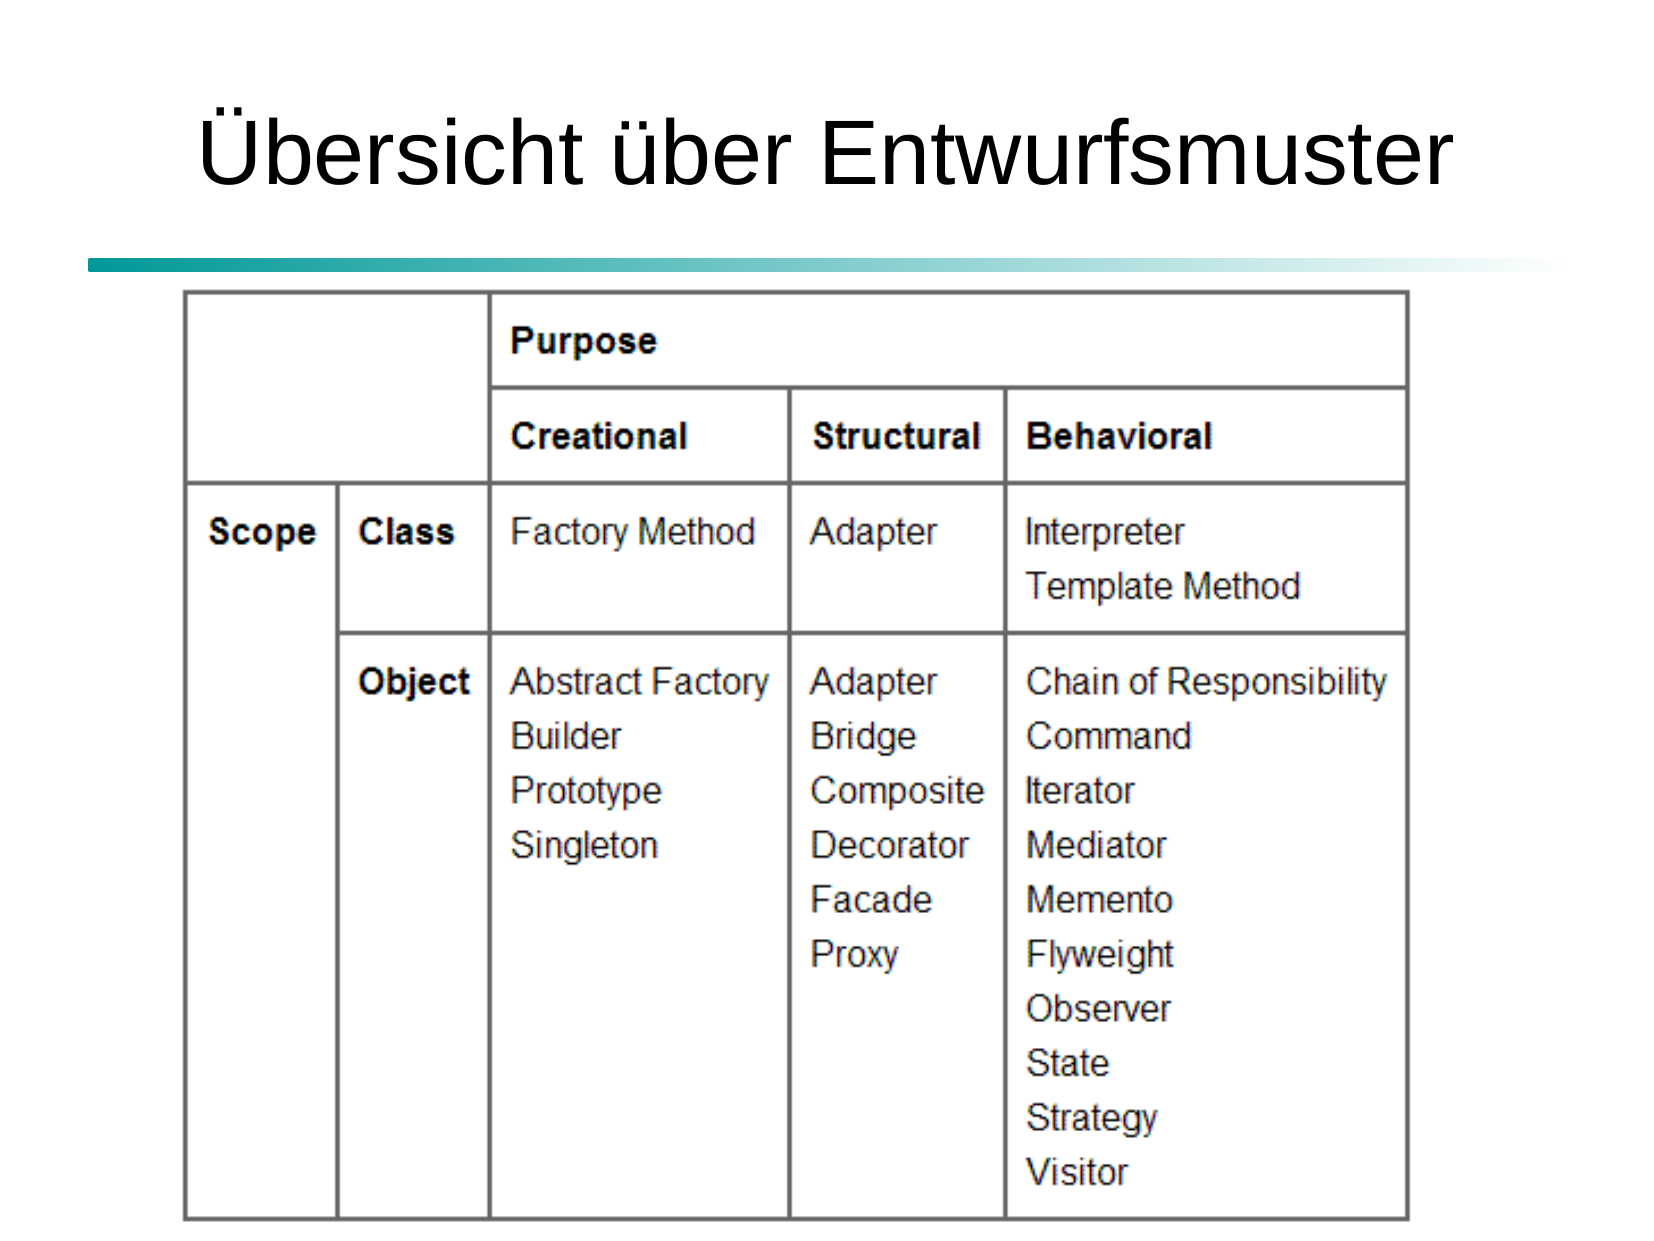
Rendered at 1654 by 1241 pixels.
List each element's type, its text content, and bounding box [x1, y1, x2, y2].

title Übersicht über Entwurfsmuster [82, 49, 1571, 257]
picture [170, 277, 1424, 1231]
